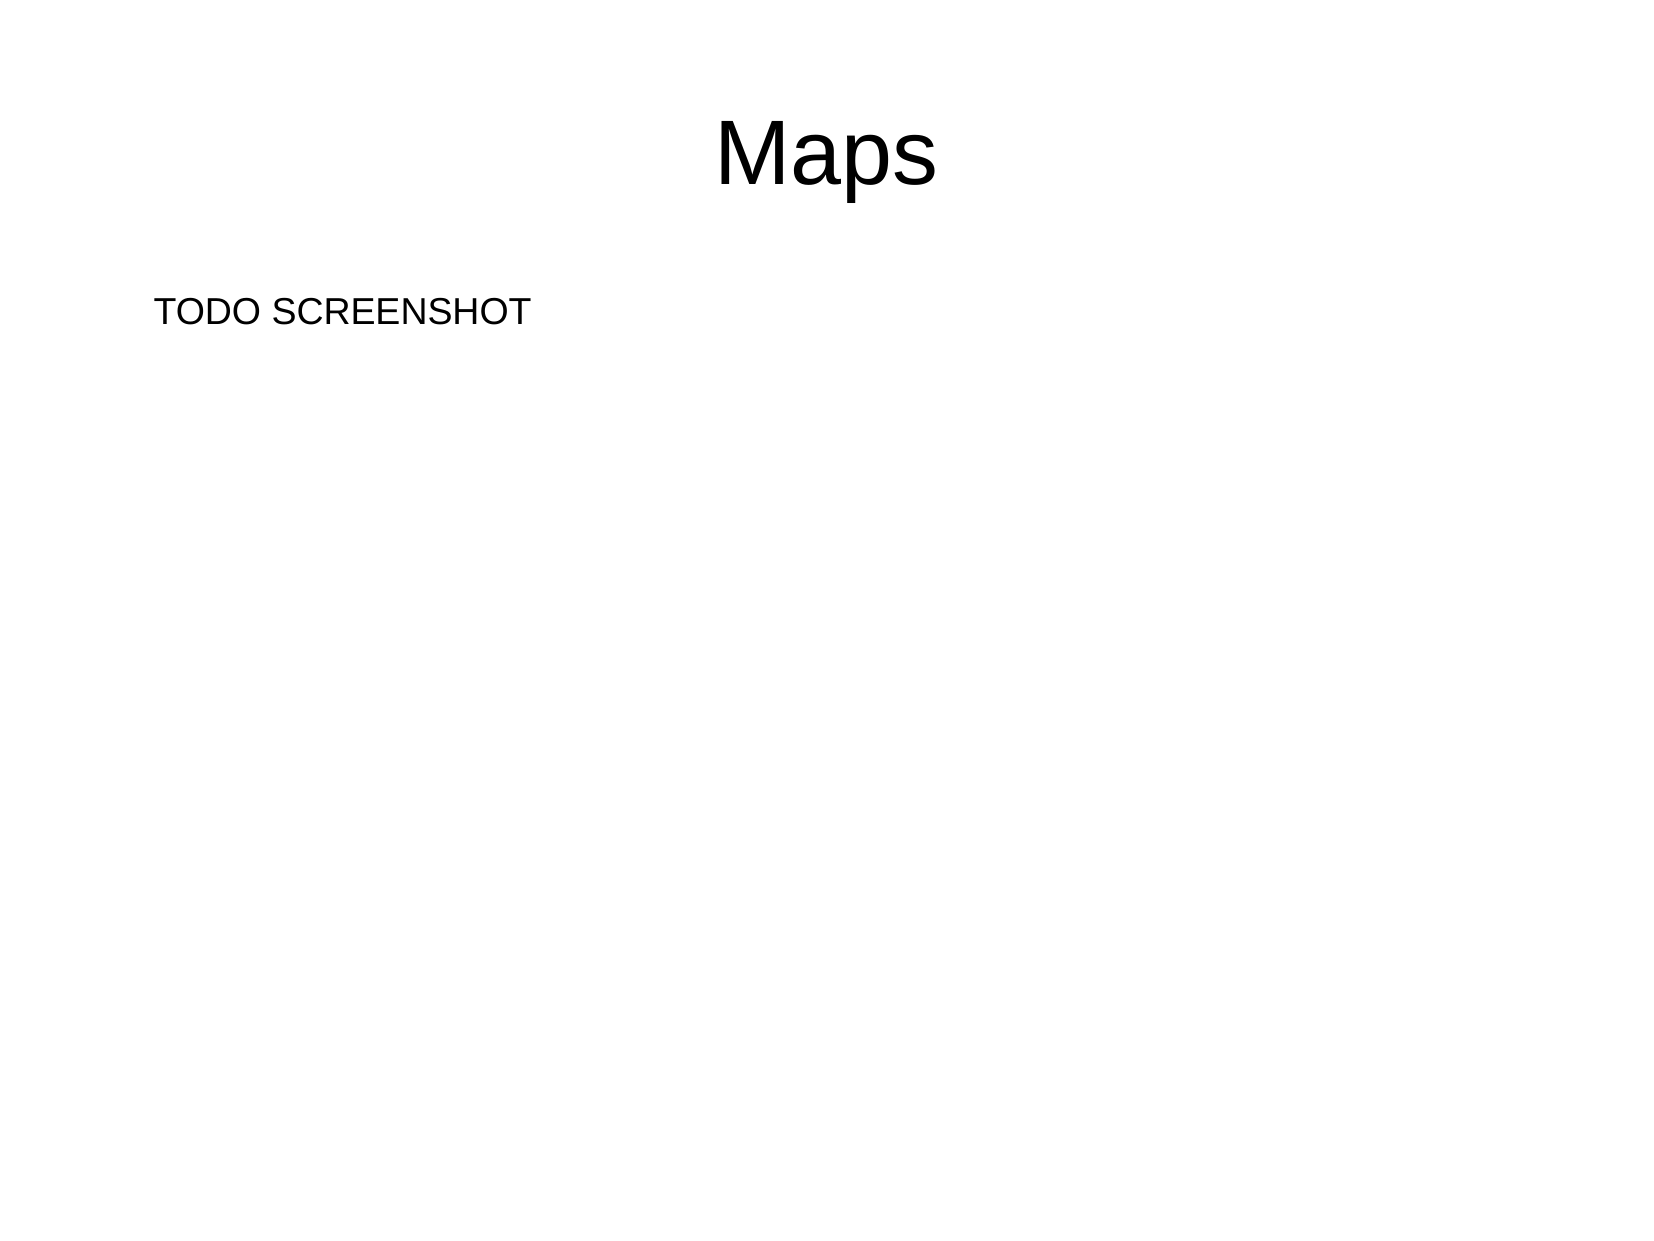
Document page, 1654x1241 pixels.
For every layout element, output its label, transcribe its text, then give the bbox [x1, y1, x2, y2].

title Maps [82, 56, 1571, 250]
list TODO SCREENSHOT [82, 290, 1571, 1094]
